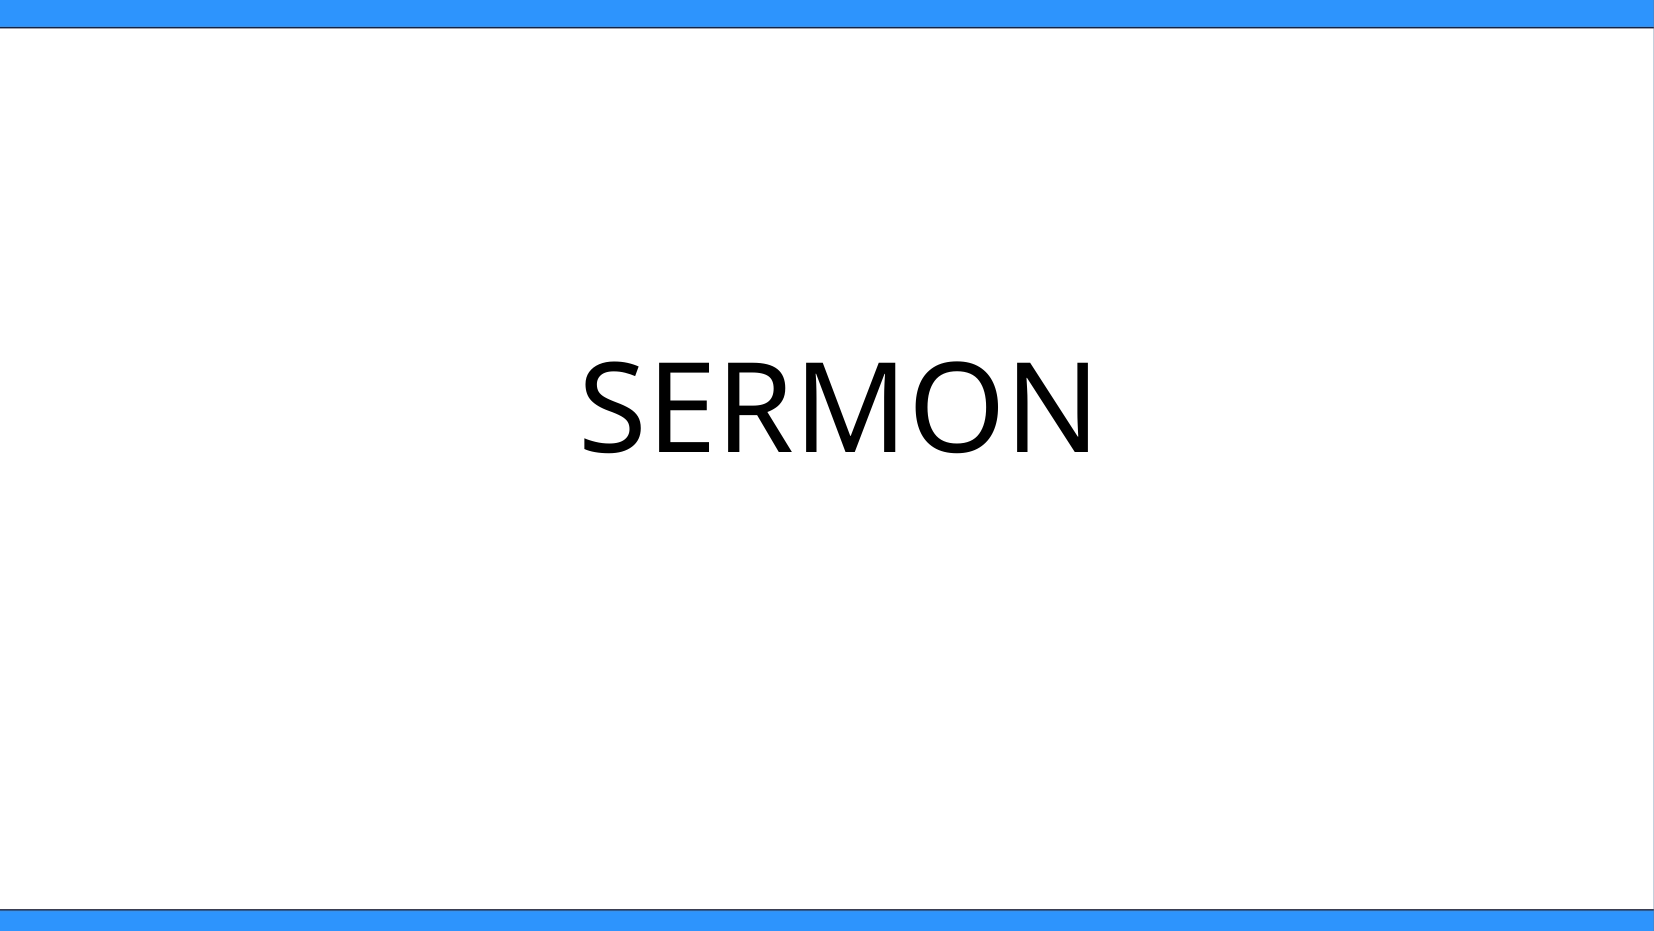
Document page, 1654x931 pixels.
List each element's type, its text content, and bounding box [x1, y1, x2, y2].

text_box SERMON [300, 311, 1381, 496]
picture [0, 0, 1654, 931]
